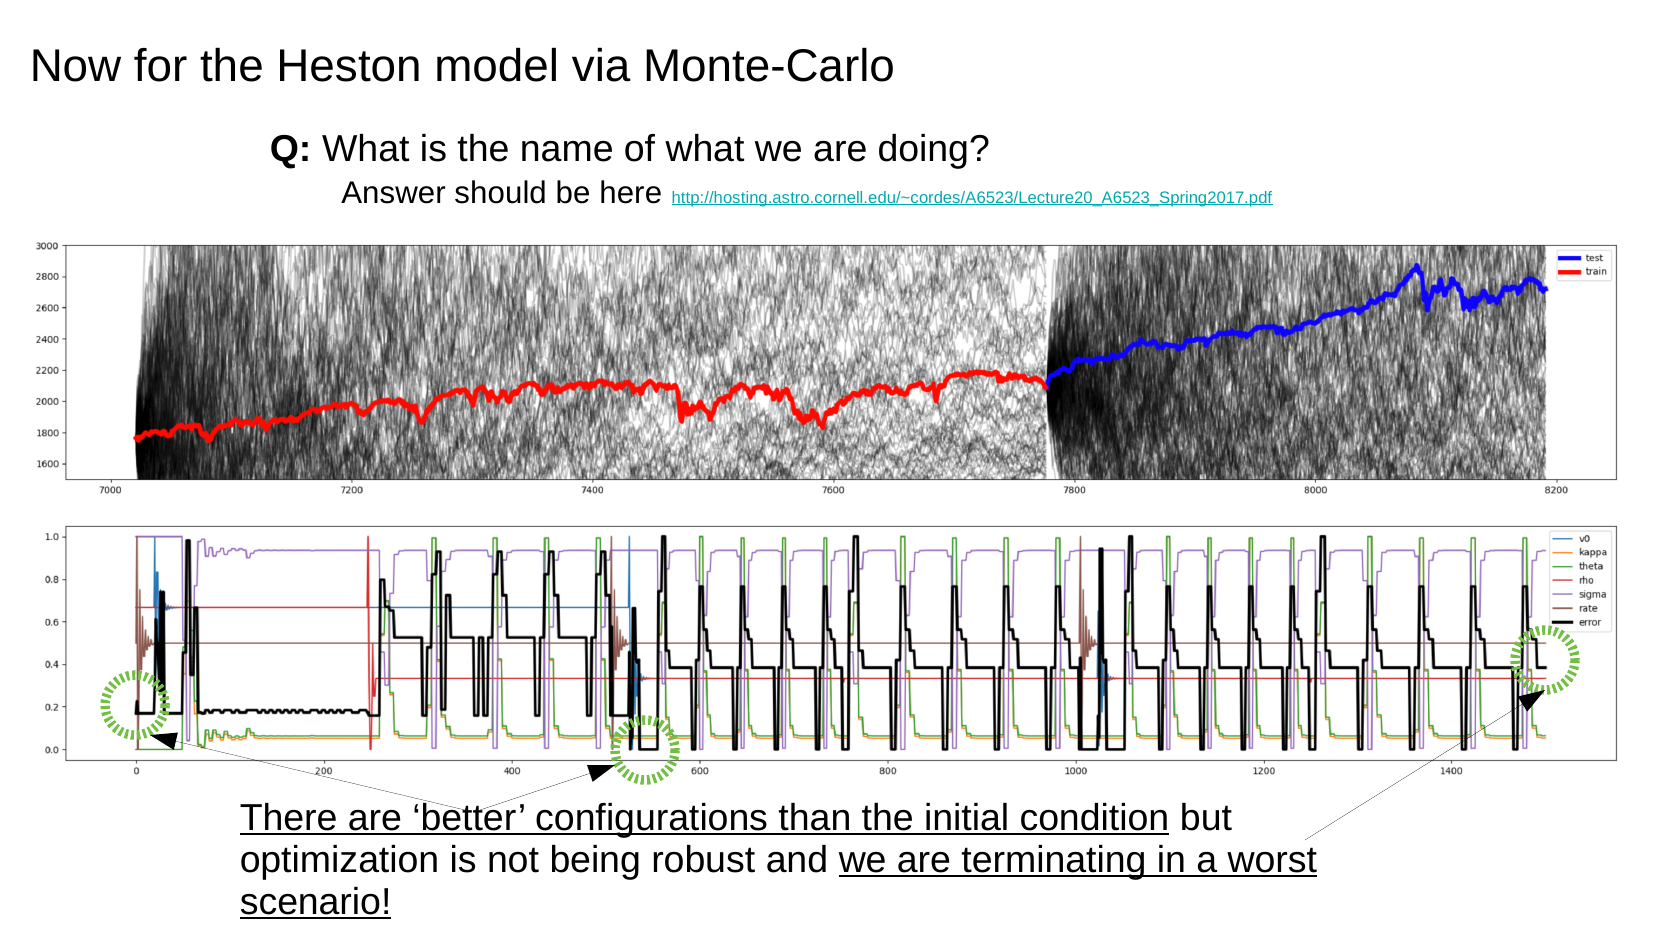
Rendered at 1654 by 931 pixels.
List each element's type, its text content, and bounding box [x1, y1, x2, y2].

picture [2, 209, 1654, 799]
text_box Now for the Heston model via Monte-Carlo [15, 32, 1456, 151]
text_box Q: What is the name of what we are doing? Answer should be here http://hosting.astro.cornell.edu/~cordes/A6523/Lecture20_A6523_Spring2017.pdf [255, 120, 1546, 219]
text_box There are ‘better’ configurations than the initial condition but optimization is not being robust and we are terminating in a worst scenario! [225, 789, 1366, 931]
